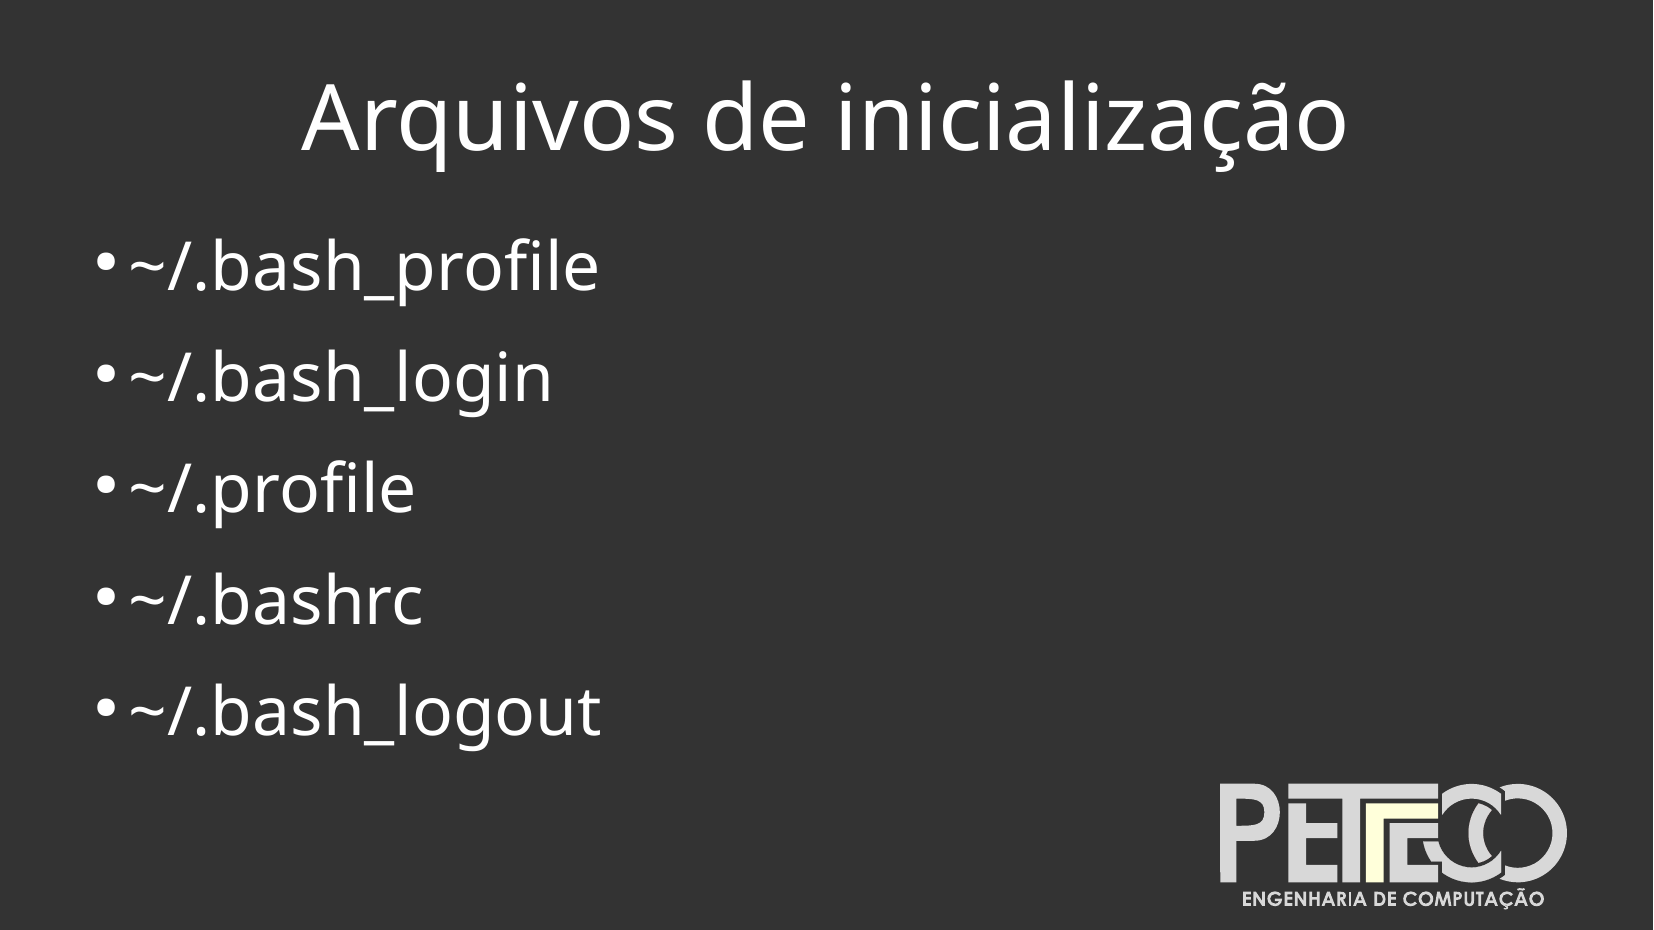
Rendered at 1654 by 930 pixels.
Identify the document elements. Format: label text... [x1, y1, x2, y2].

title Arquivos de inicialização [82, 37, 1571, 193]
list ~/.bash_profile ~/.bash_login ~/.profile ~/.bashrc ~/.bash_logout [82, 217, 1571, 757]
